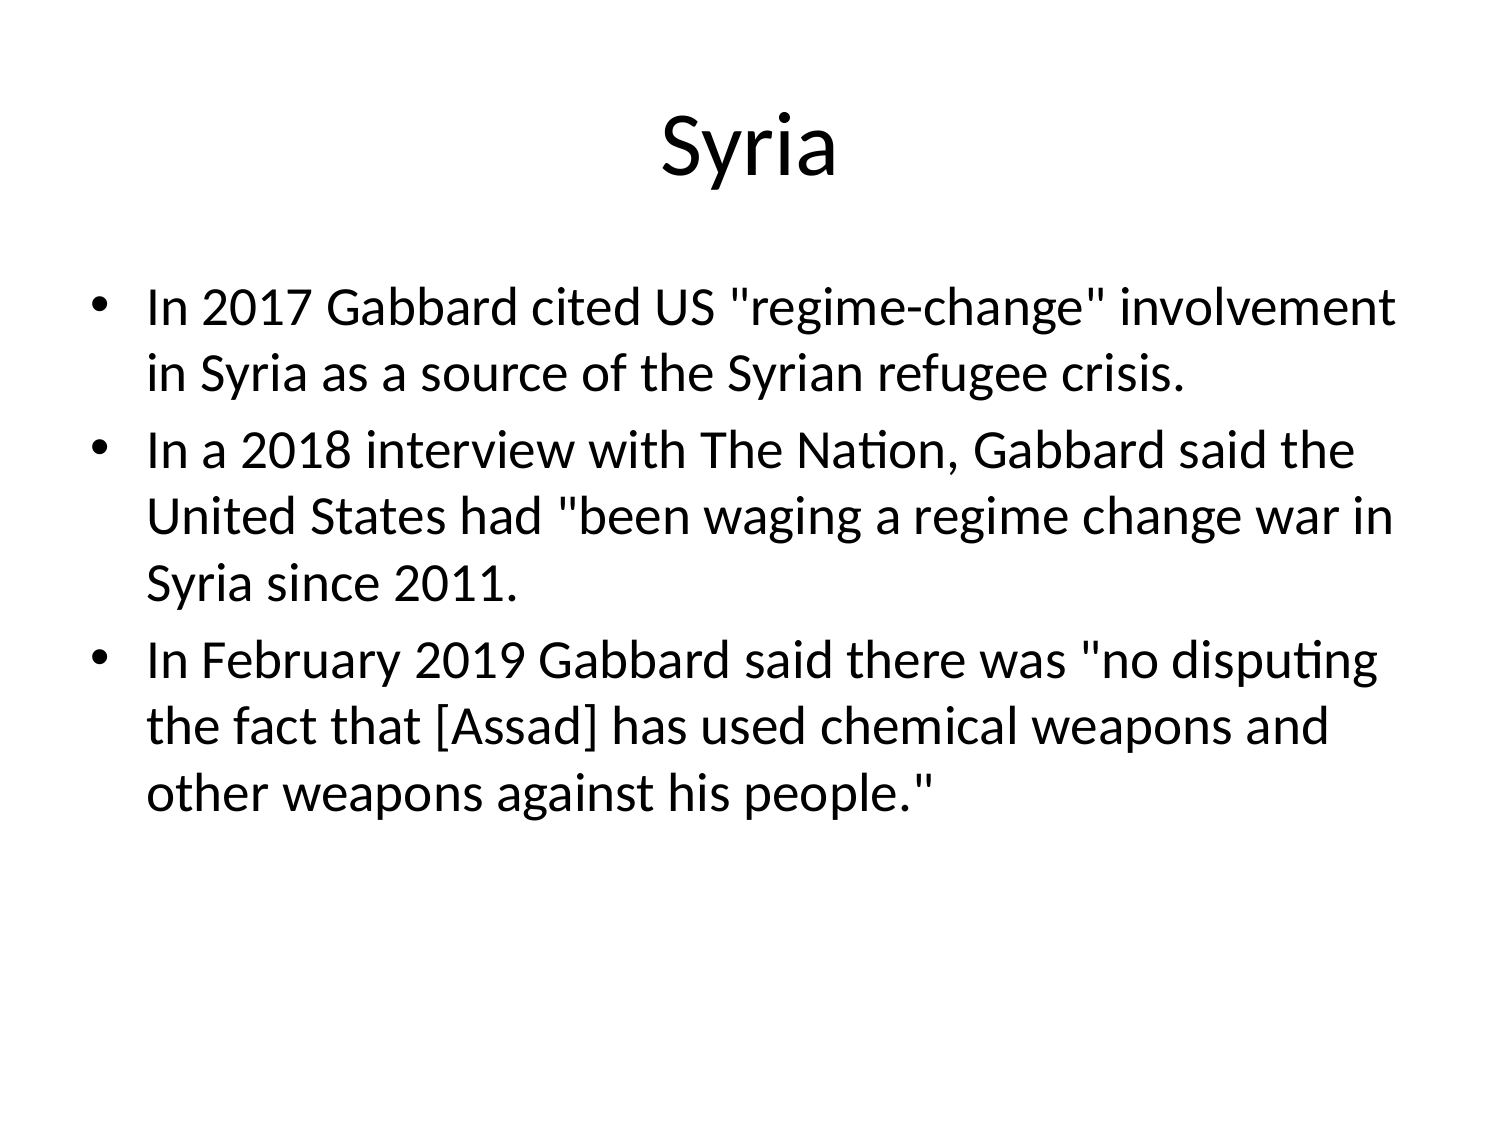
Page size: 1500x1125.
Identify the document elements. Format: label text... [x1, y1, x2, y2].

list In 2017 Gabbard cited US "regime-change" involvement in Syria as a source of the Syrian refugee crisis. In a 2018 interview with The Nation, Gabbard said the United States had "been waging a regime change war in Syria since 2011. In February 2019 Gabbard said there was "no disputing the fact that [Assad] has used chemical weapons and other weapons against his people." [75, 262, 1425, 1005]
title Syria [75, 45, 1425, 233]
